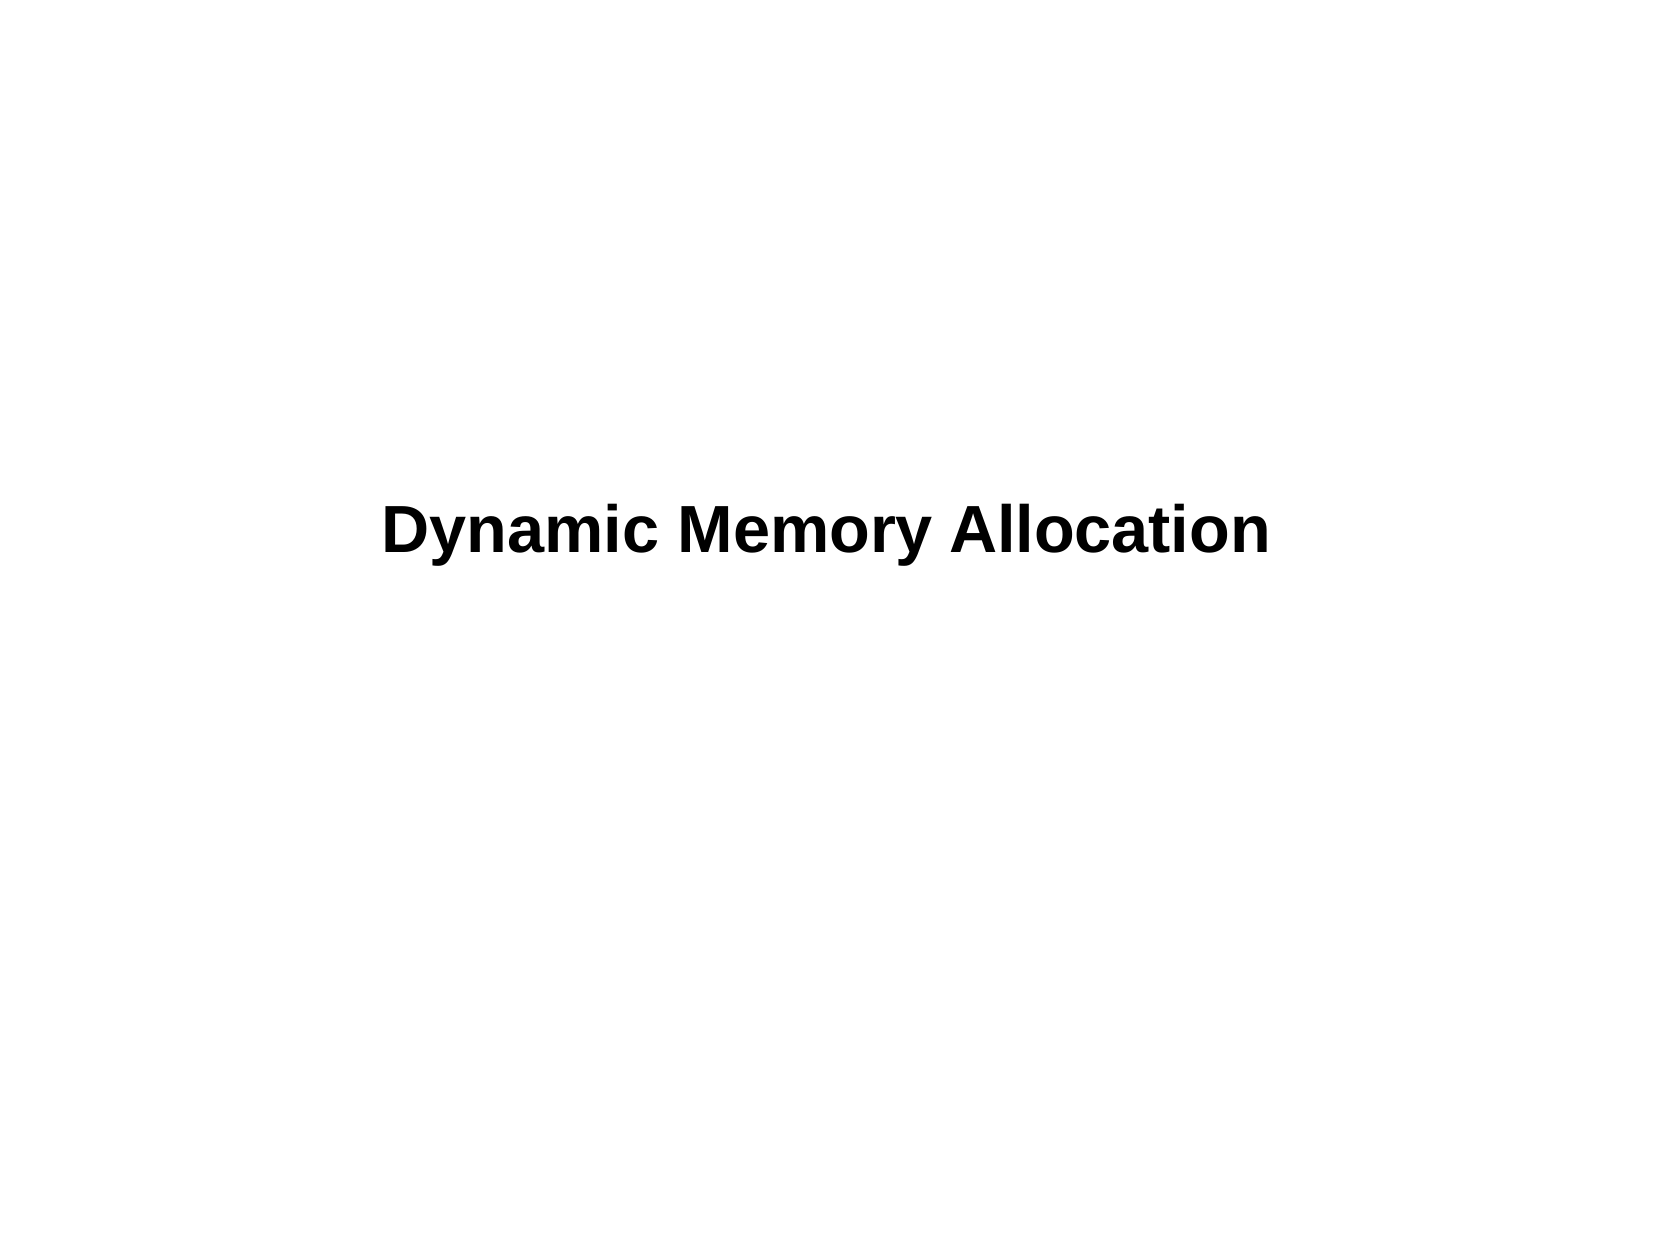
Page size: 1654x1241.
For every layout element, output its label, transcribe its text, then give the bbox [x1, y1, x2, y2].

subtitle Dynamic Memory Allocation [82, 49, 1571, 1010]
